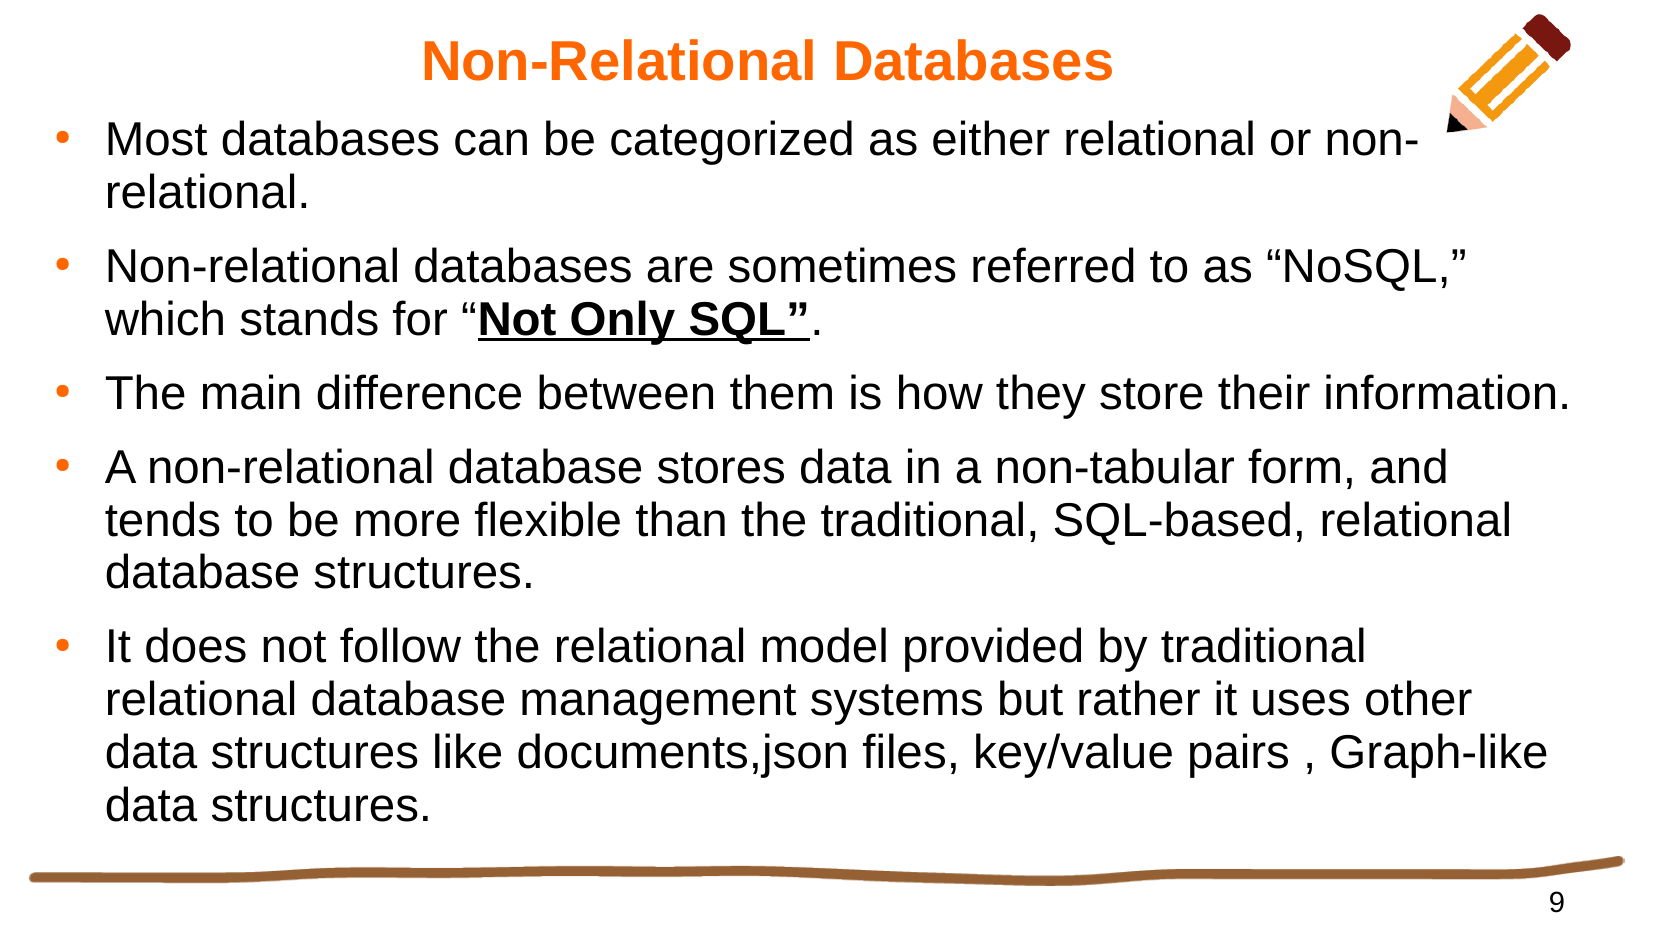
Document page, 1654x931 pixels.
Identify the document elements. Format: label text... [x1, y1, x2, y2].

title Non-Relational Databases [88, 9, 1447, 112]
picture [1447, 14, 1571, 112]
picture [29, 856, 1625, 886]
list Most databases can be categorized as either relational or non-relational. Non-relational databases are sometimes referred to as “NoSQL,” which stands for “Not Only SQL”. The main difference between them is how they store their information. A non-relational database stores data in a non-tabular form, and tends to be more flexible than the traditional, SQL-based, relational database structures. It does not follow the relational model provided by traditional relational database management systems but rather it uses other data structures like documents,json files, key/value pairs , Graph-like data structures. [37, 112, 1576, 857]
